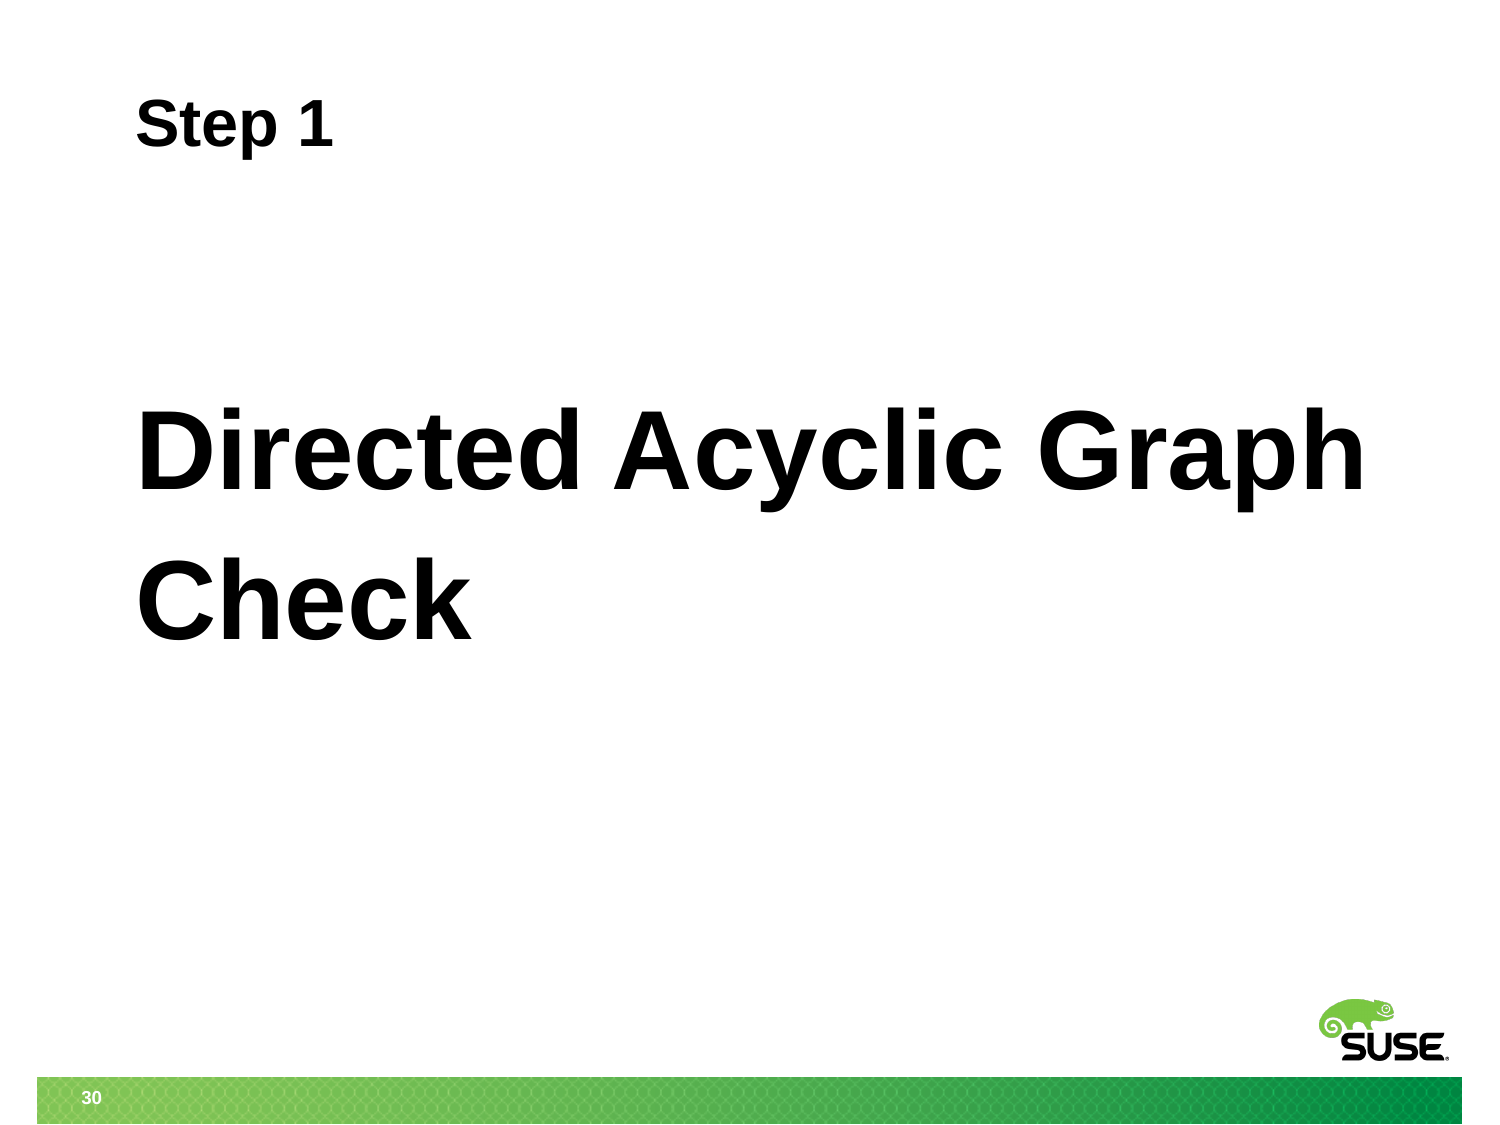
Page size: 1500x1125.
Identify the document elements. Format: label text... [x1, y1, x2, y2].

title Step 1 [135, 41, 1372, 204]
list Directed Acyclic Graph Check [135, 238, 1372, 982]
picture [1319, 999, 1449, 1061]
picture [37, 1077, 1462, 1124]
